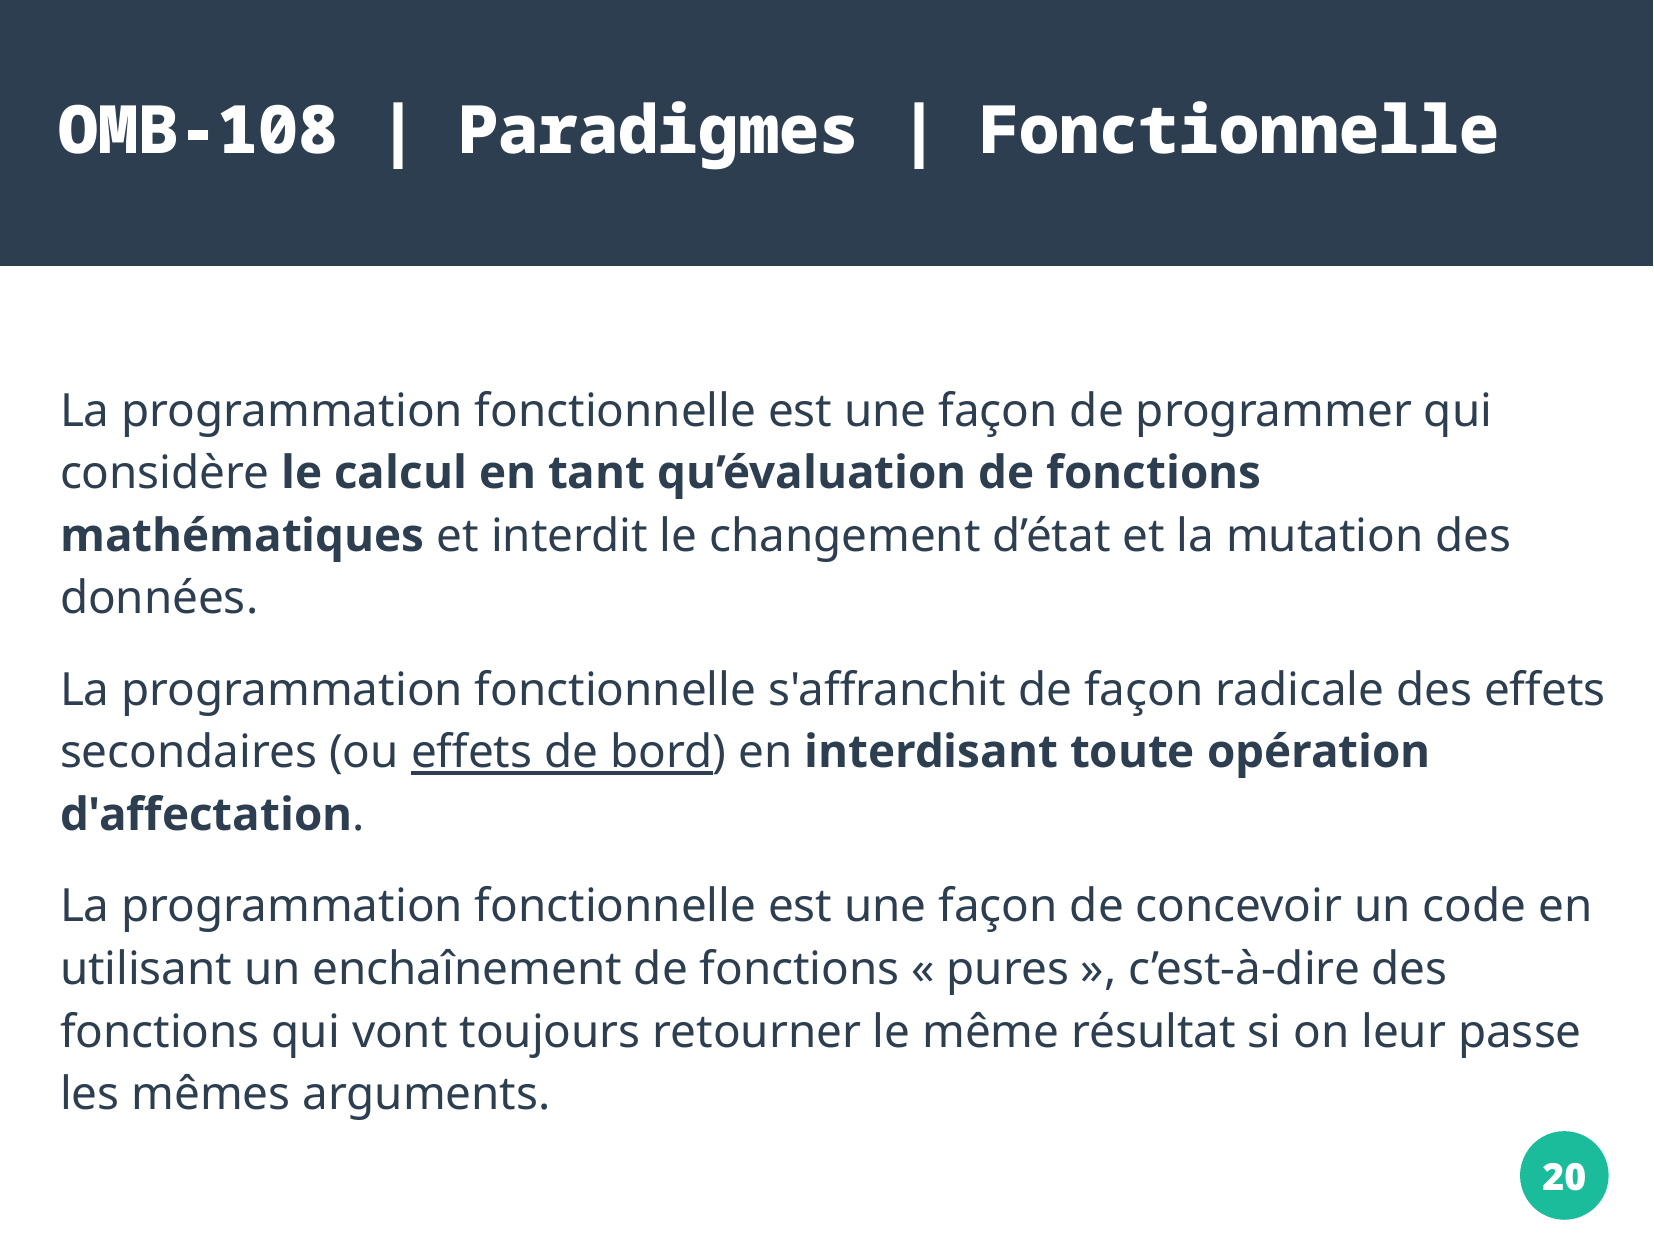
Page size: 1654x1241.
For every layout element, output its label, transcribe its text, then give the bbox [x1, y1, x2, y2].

list La programmation fonctionnelle est une façon de programmer qui considère le calcul en tant qu’évaluation de fonctions mathématiques et interdit le changement d’état et la mutation des données. La programmation fonctionnelle s'affranchit de façon radicale des effets secondaires (ou effets de bord) en interdisant toute opération d'affectation. La programmation fonctionnelle est une façon de concevoir un code en utilisant un enchaînement de fonctions « pures », c’est-à-dire des fonctions qui vont toujours retourner le même résultat si on leur passe les mêmes arguments. [60, 270, 1636, 1231]
title OMB-108 | Paradigmes | Fonctionnelle [58, 49, 1594, 207]
